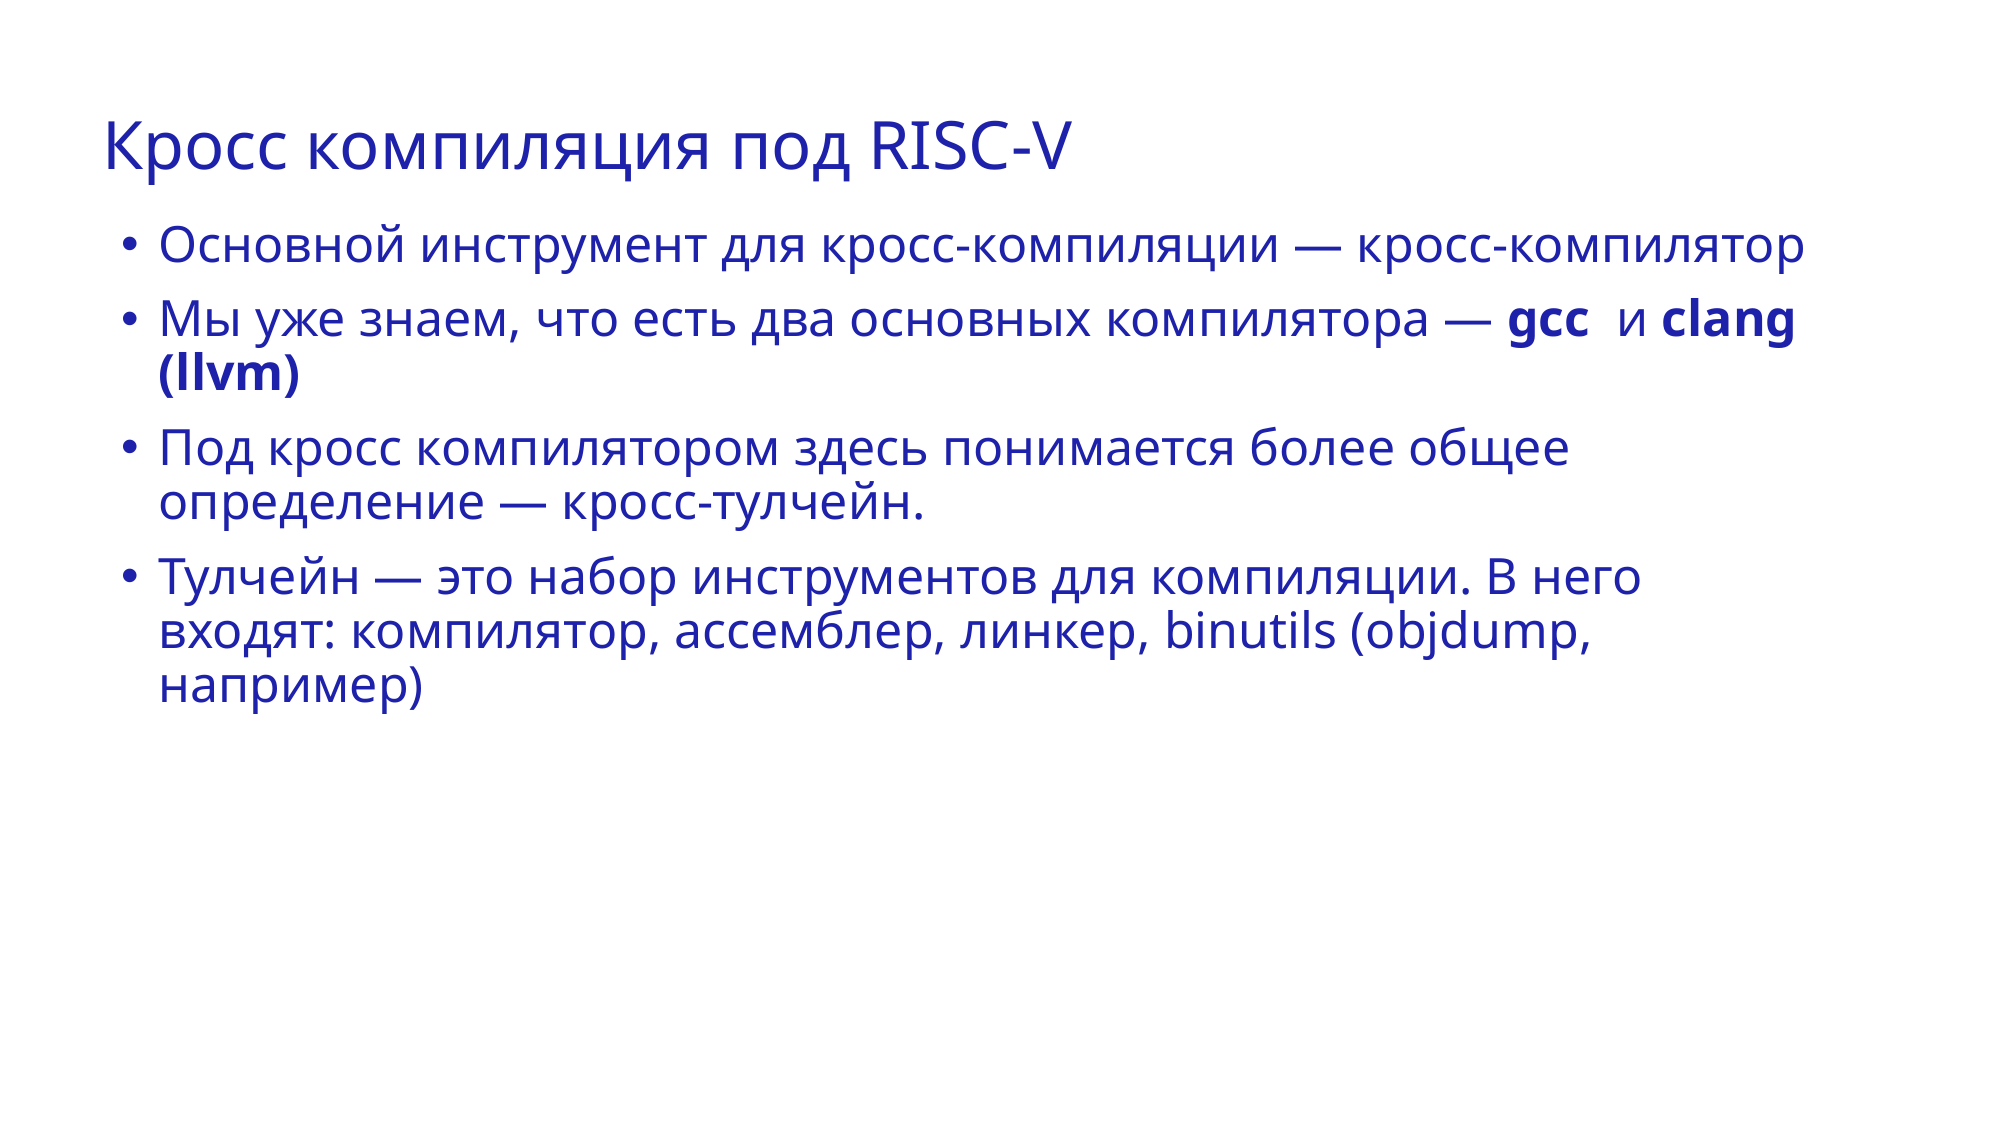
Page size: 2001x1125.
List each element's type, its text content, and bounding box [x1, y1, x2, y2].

title Кросс компиляция под RISC-V [102, 109, 1646, 205]
list Основной инструмент для кросс-компиляции — кросс-компилятор Мы уже знаем, что есть два основных компилятора — gcc и clang (llvm) Под кросс компилятором здесь понимается более общее определение — кросс-тулчейн. Тулчейн — это набор инструментов для компиляции. В него входят: компилятор, ассемблер, линкер, binutils (objdump, например) [121, 218, 1829, 1012]
